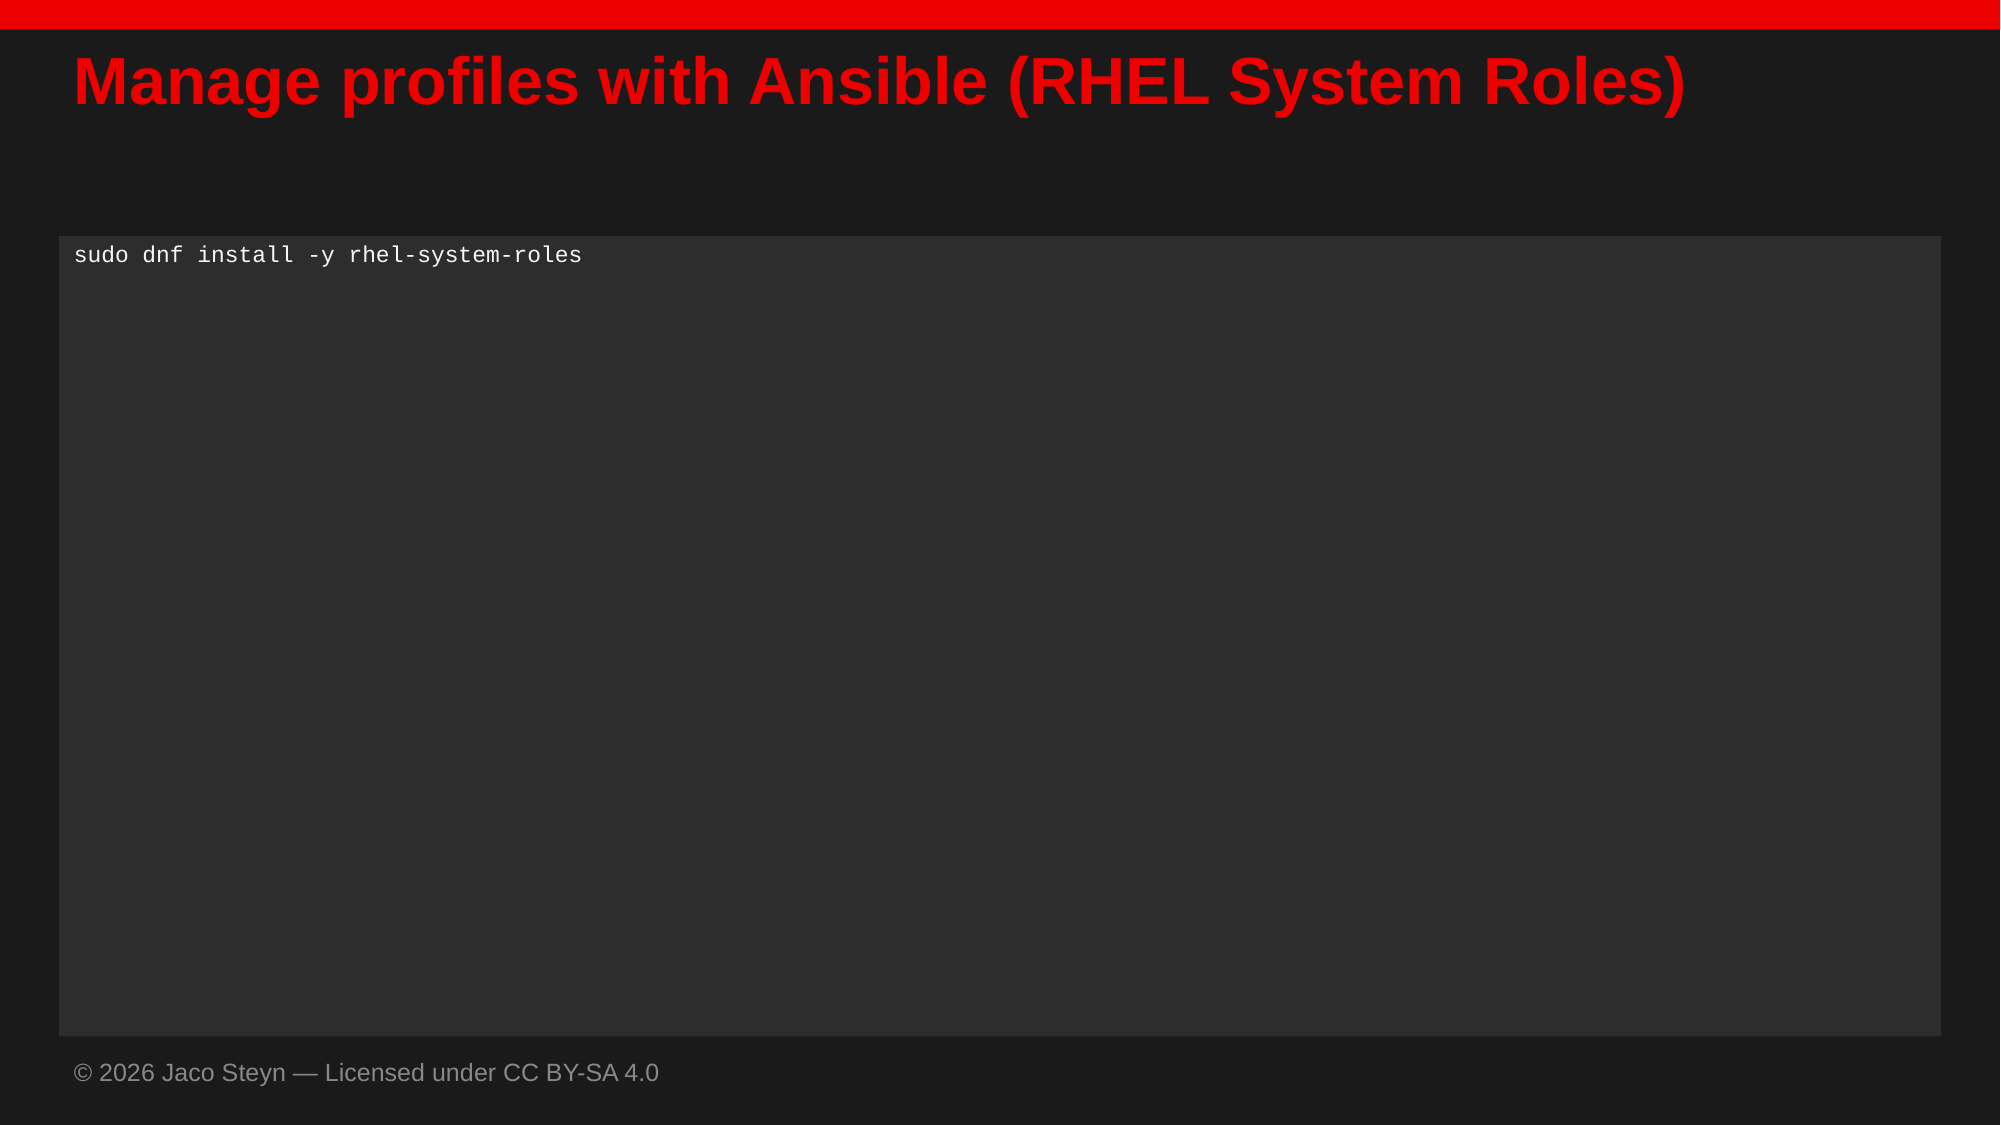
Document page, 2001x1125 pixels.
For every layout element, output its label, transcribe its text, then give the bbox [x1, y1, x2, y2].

text_box © 2026 Jaco Steyn — Licensed under CC BY-SA 4.0 [59, 1051, 1942, 1093]
text_box Manage profiles with Ansible (RHEL System Roles) [59, 36, 1942, 208]
text_box sudo dnf install -y rhel-system-roles [59, 236, 1942, 1037]
text_box [0, 0, 2001, 30]
